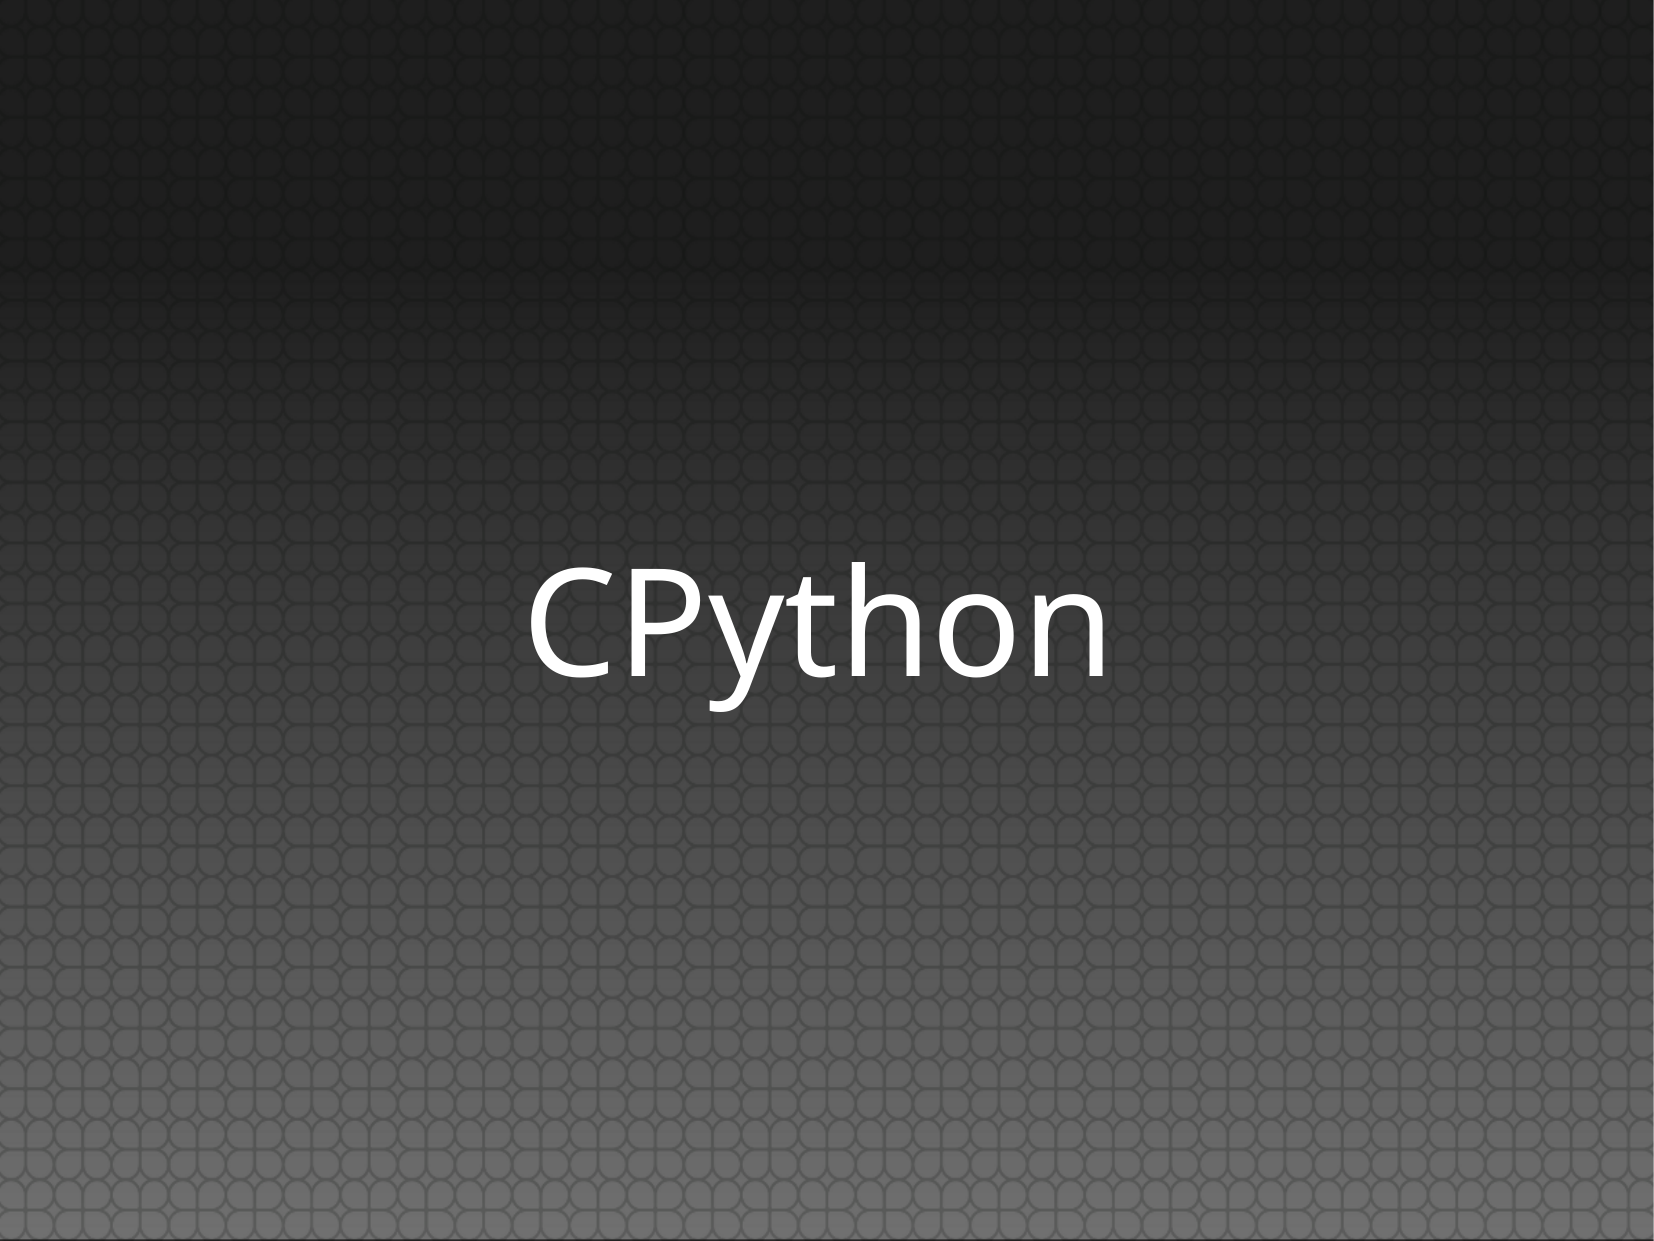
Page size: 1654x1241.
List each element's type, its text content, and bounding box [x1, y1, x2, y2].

picture [0, 0, 1654, 1241]
title CPython [75, 525, 1564, 713]
